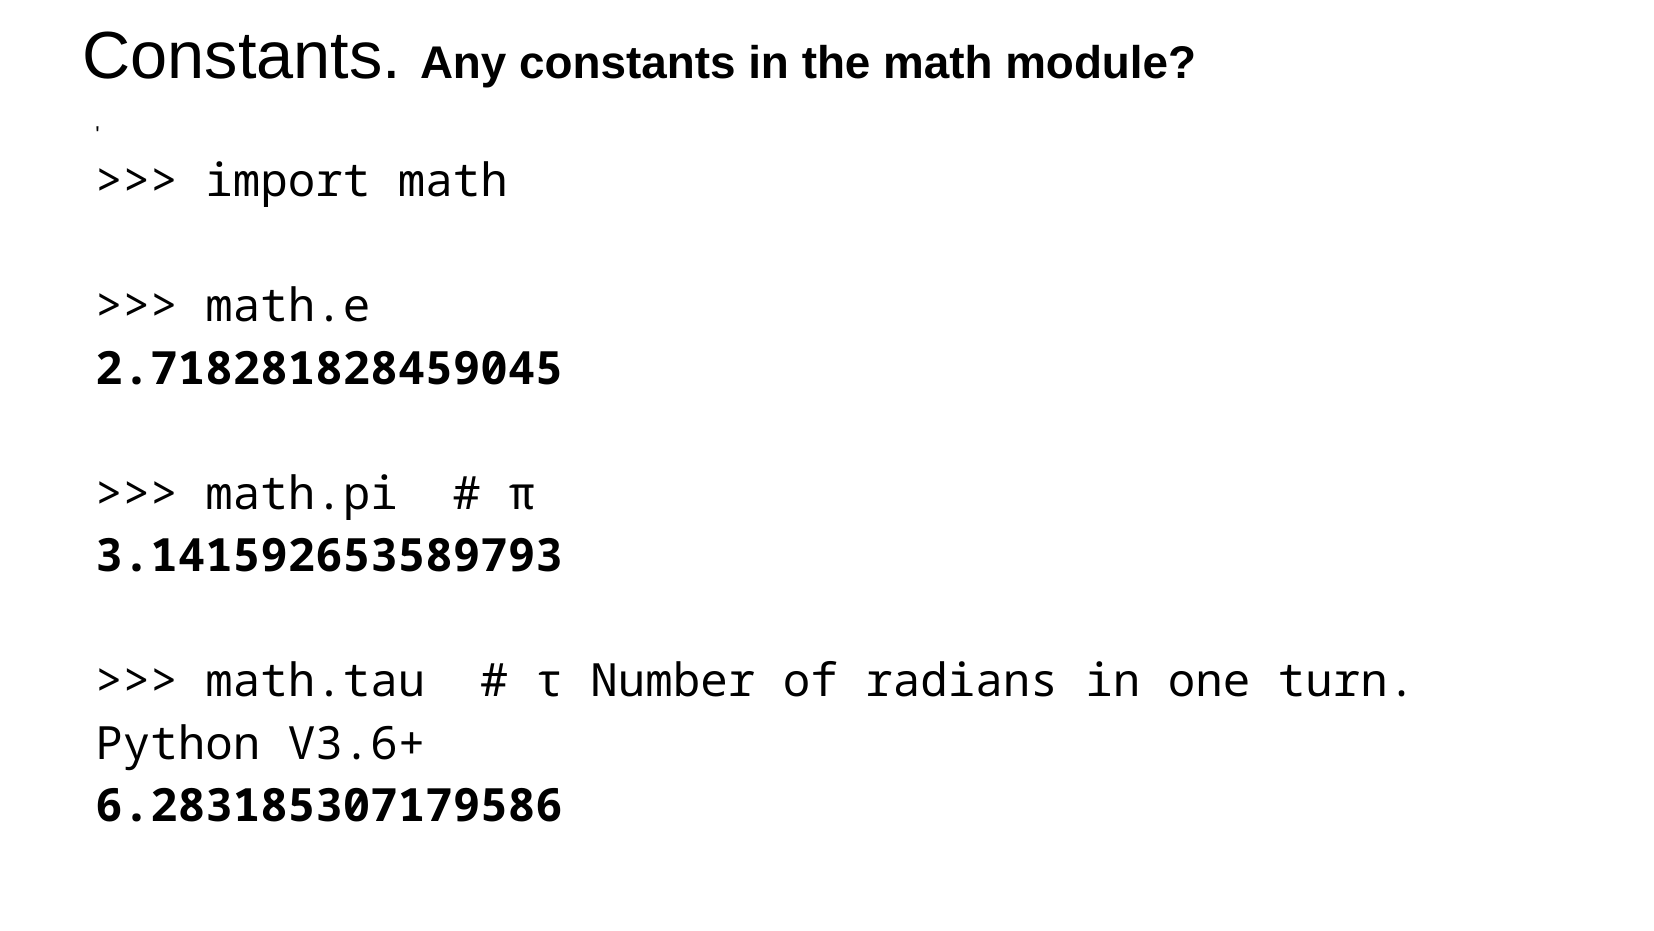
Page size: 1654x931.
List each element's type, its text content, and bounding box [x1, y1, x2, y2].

title Constants. Any constants in the math module? [82, 10, 1571, 101]
text_box ' >>> import math >>> math.e 2.718281828459045 >>> math.pi # π 3.141592653589793 >>> math.tau # τ Number of radians in one turn. Python V3.6+ 6.283185307179586 [80, 114, 1571, 750]
